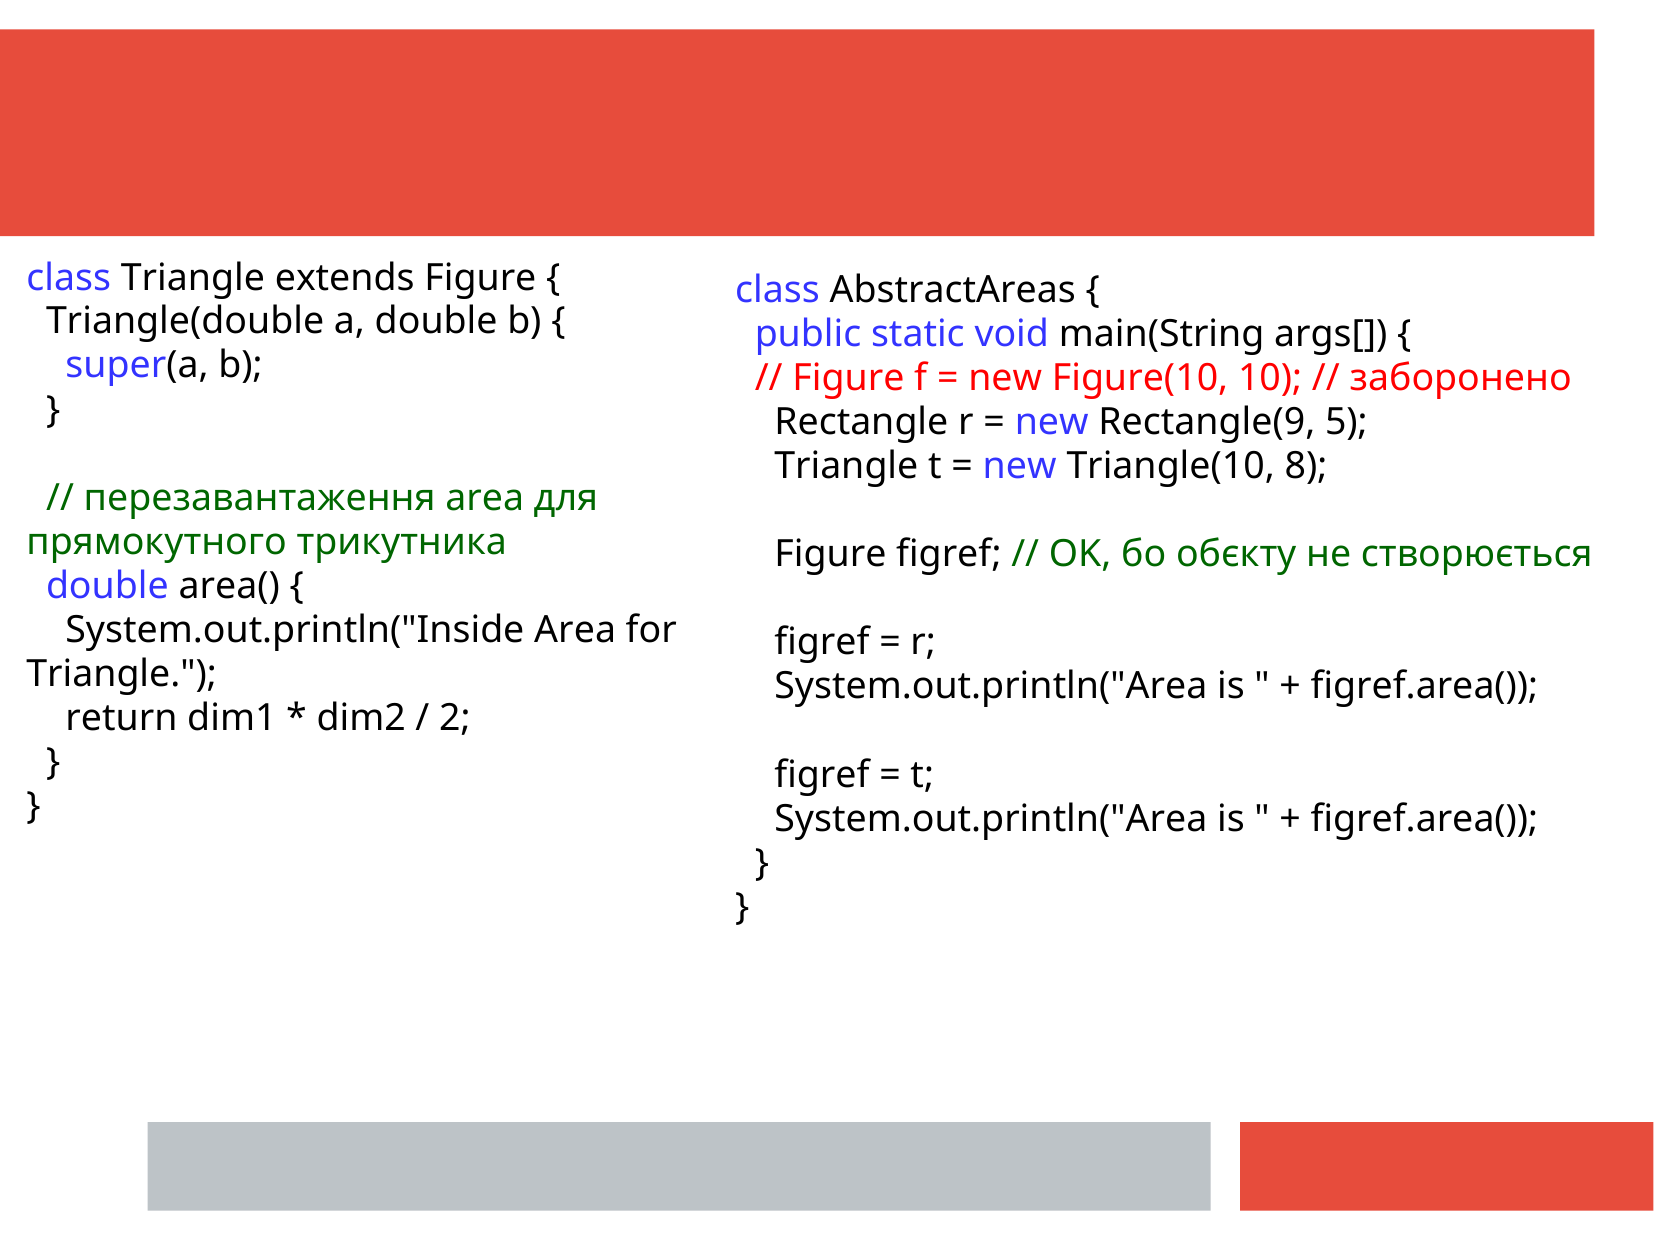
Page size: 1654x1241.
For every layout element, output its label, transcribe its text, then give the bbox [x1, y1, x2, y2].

text_box class AbstractAreas { public static void main(String args[]) { // Figure f = new Figure(10, 10); // заборонено Rectangle r = new Rectangle(9, 5); Triangle t = new Triangle(10, 8); Figure figref; // OK, бо обєкту не створюється figref = r; System.out.println("Area is " + figref.area()); figref = t; System.out.println("Area is " + figref.area()); } } [720, 259, 1654, 937]
text_box class Triangle extends Figure { Triangle(double a, double b) { super(a, b); } // перезавантаження area для прямокутного трикутника double area() { System.out.println("Inside Area for Triangle."); return dim1 * dim2 / 2; } } [11, 247, 804, 1099]
